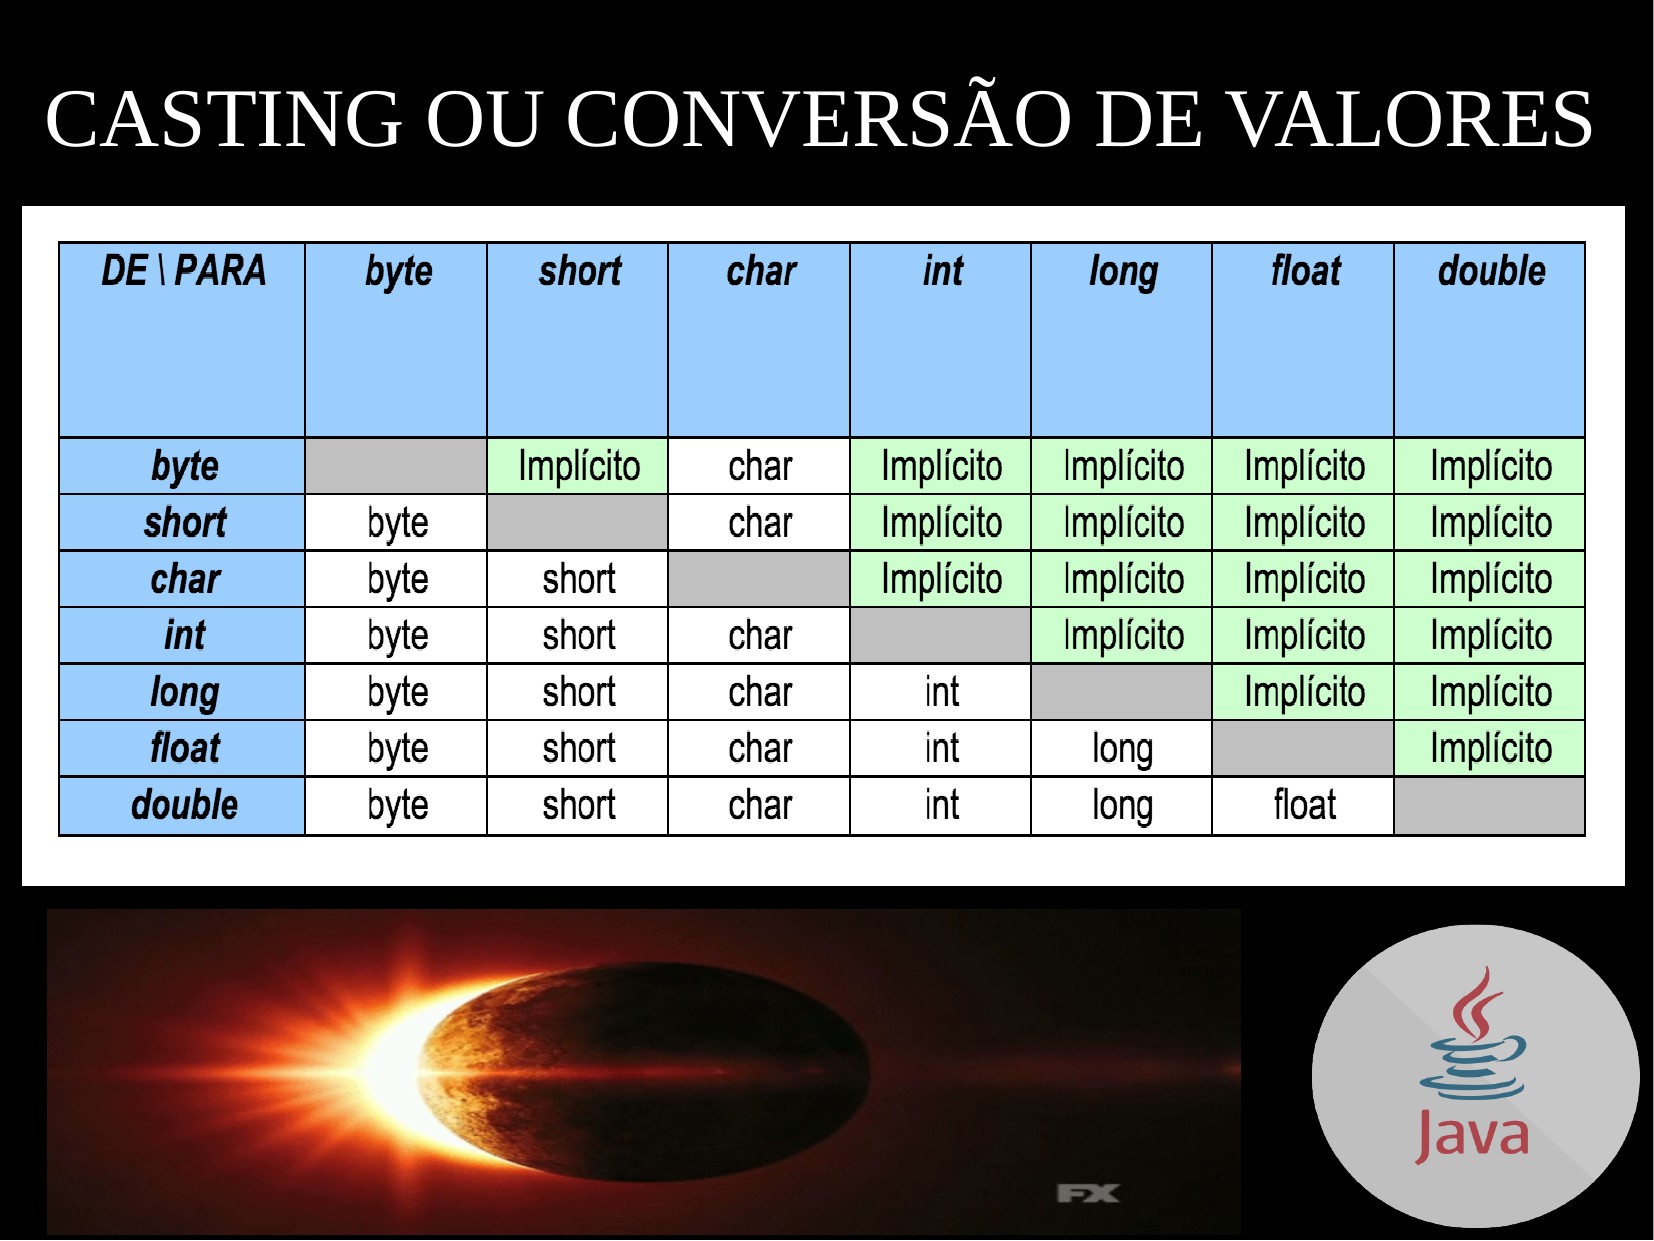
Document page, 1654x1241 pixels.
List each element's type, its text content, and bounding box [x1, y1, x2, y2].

text_box CASTING OU CONVERSÃO DE VALORES [29, 64, 1613, 172]
picture [22, 206, 1654, 1241]
